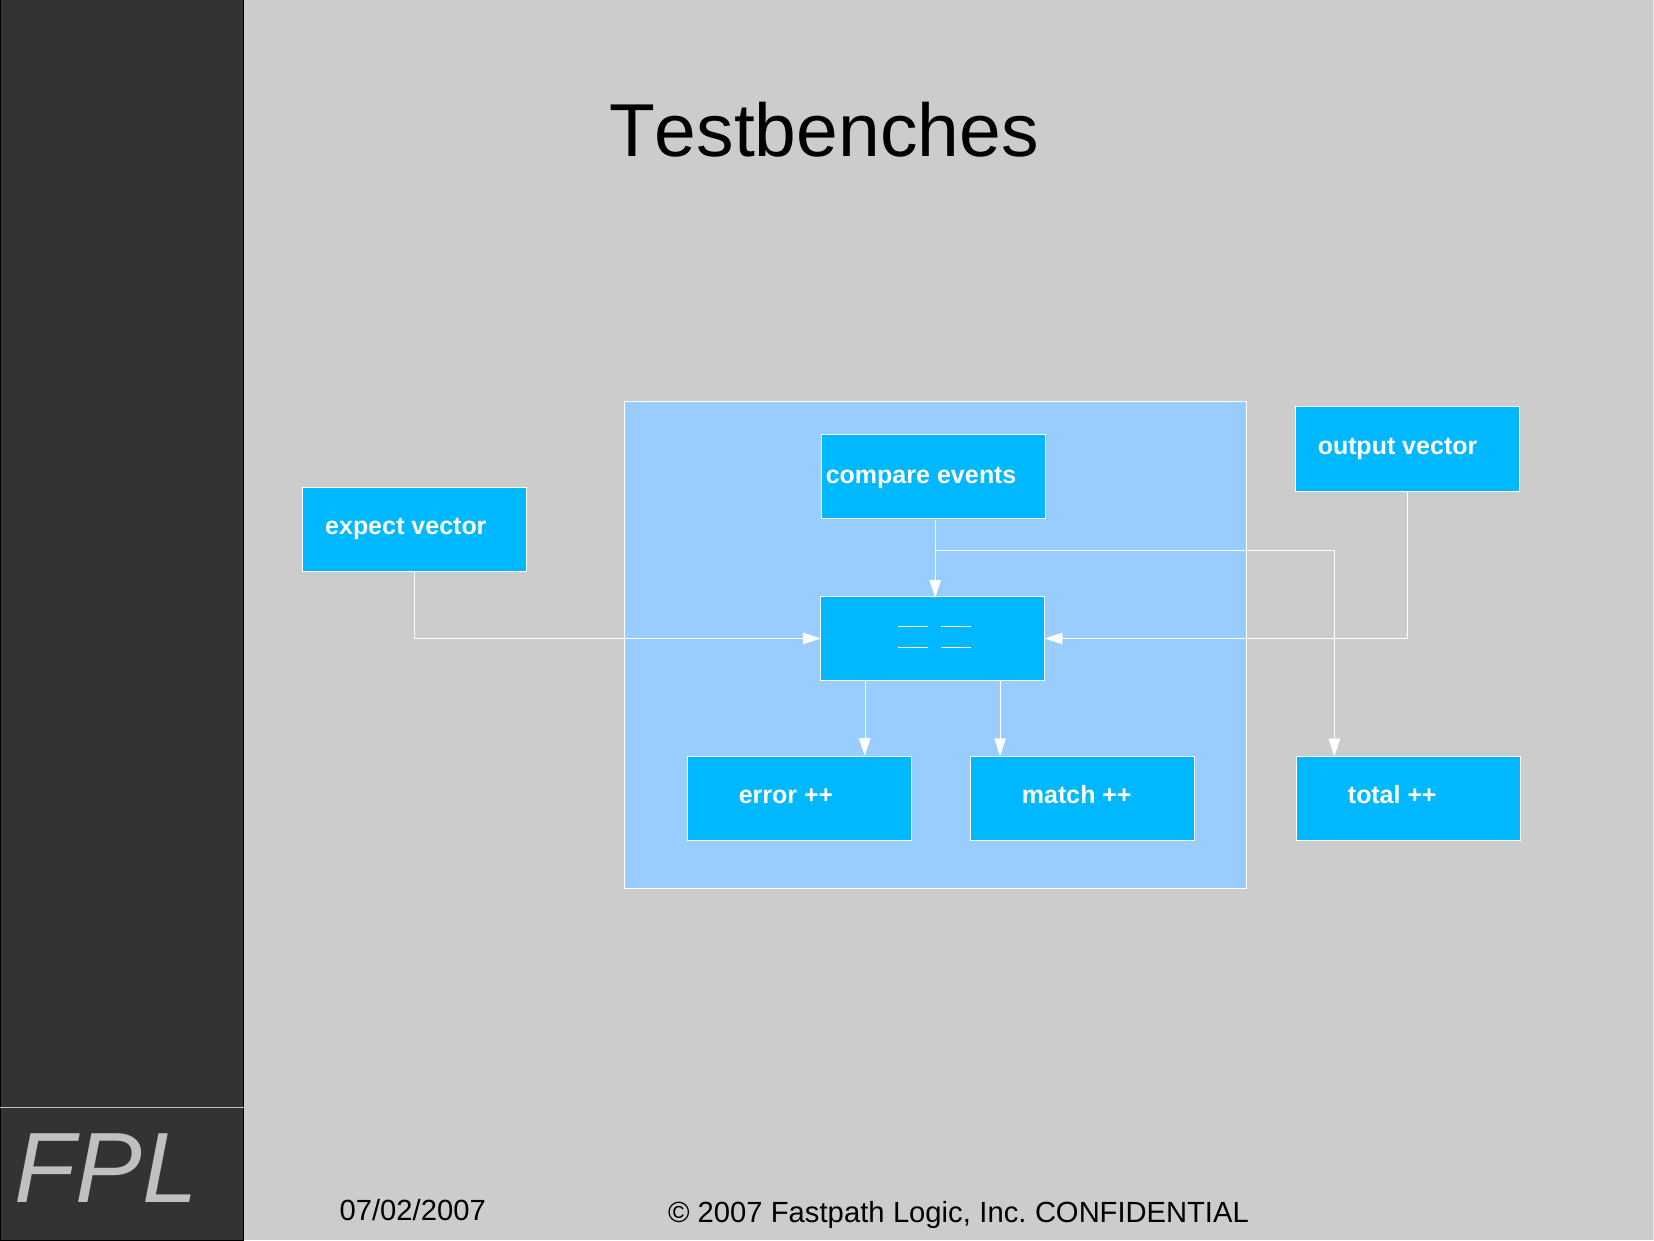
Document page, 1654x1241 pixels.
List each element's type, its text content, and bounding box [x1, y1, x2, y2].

text_box [302, 487, 527, 572]
title Testbenches [118, 41, 1531, 219]
text_box [1296, 756, 1521, 841]
text_box total ++ [1333, 773, 1503, 827]
text_box [1295, 406, 1520, 492]
text_box error ++ [723, 773, 893, 827]
text_box [624, 401, 1247, 889]
text_box compare events [811, 453, 1059, 506]
text_box output vector [1303, 424, 1521, 477]
text_box expect vector [310, 504, 529, 558]
text_box match ++ [1007, 773, 1176, 827]
